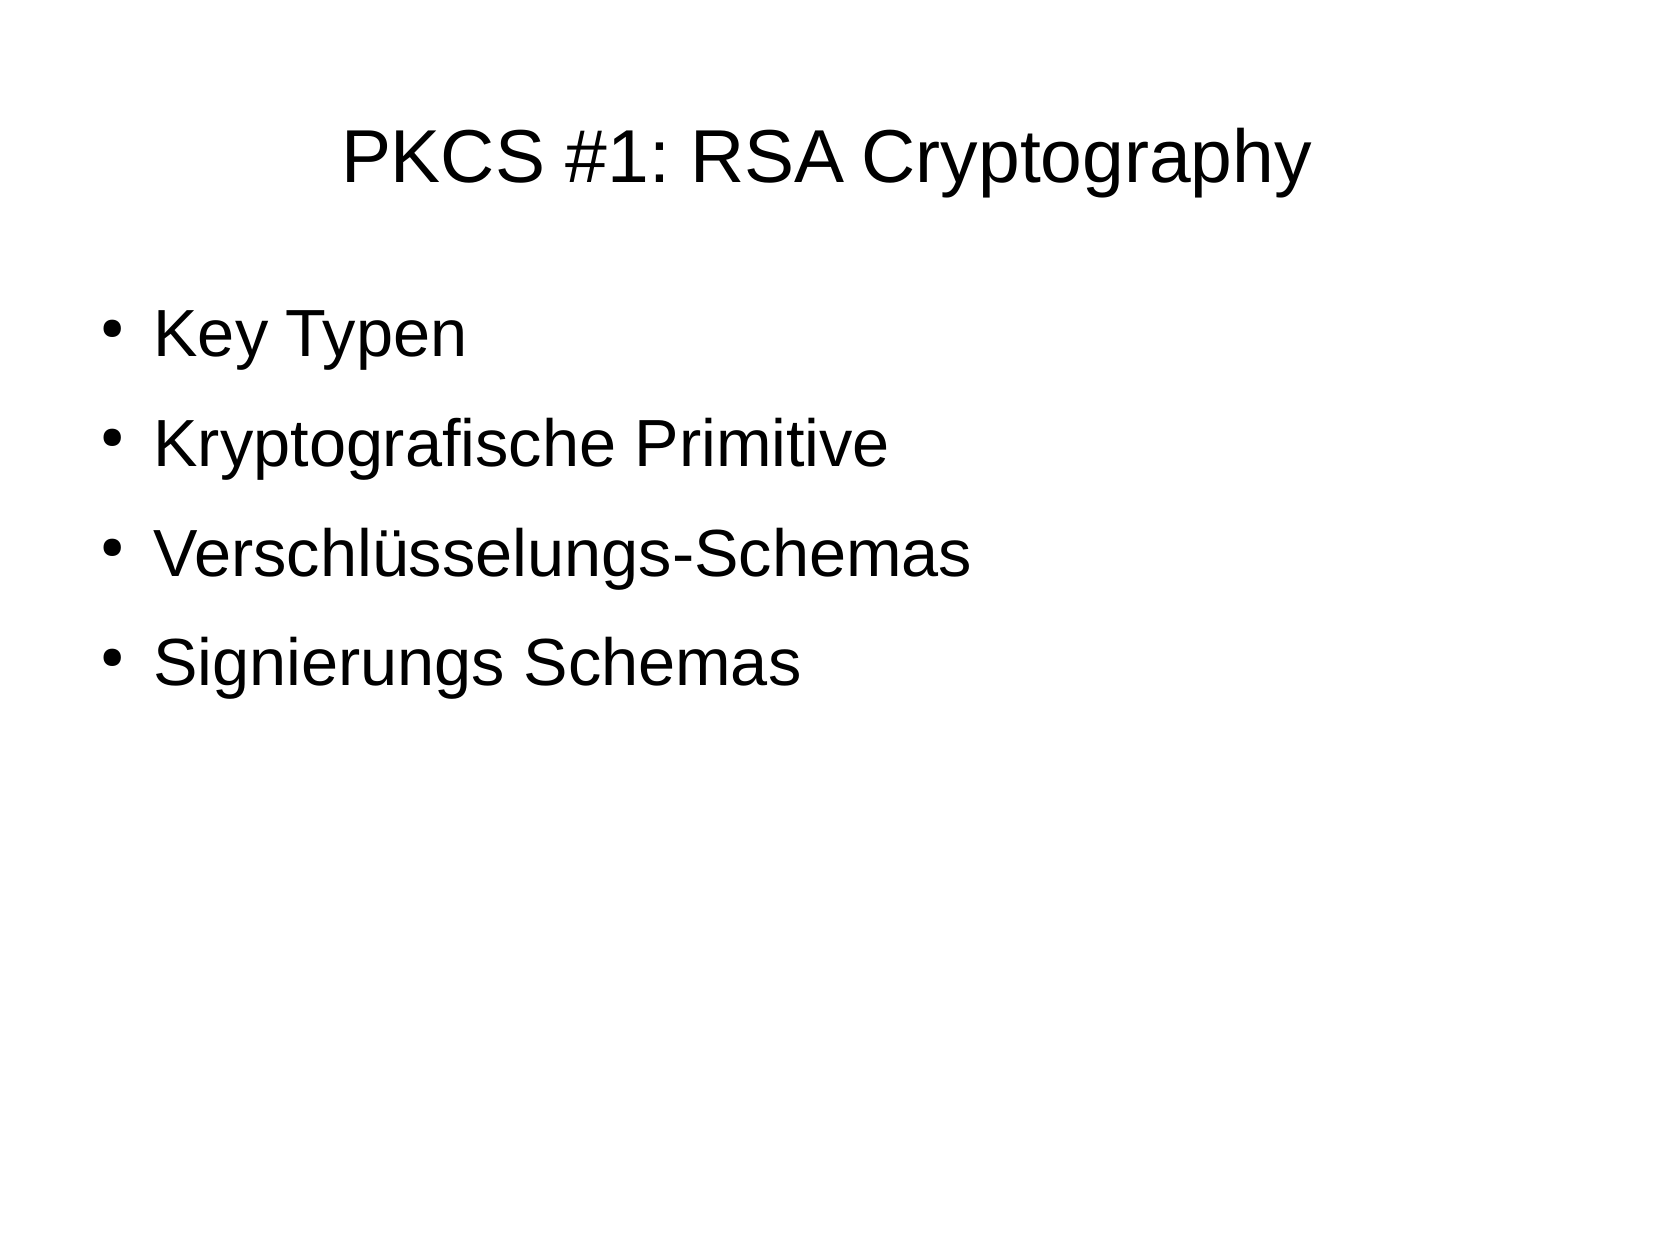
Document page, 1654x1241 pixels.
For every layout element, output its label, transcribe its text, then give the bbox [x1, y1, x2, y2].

list Key Typen Kryptografische Primitive Verschlüsselungs-Schemas Signierungs Schemas [82, 290, 1571, 1010]
title PKCS #1: RSA Cryptography [82, 107, 1571, 198]
